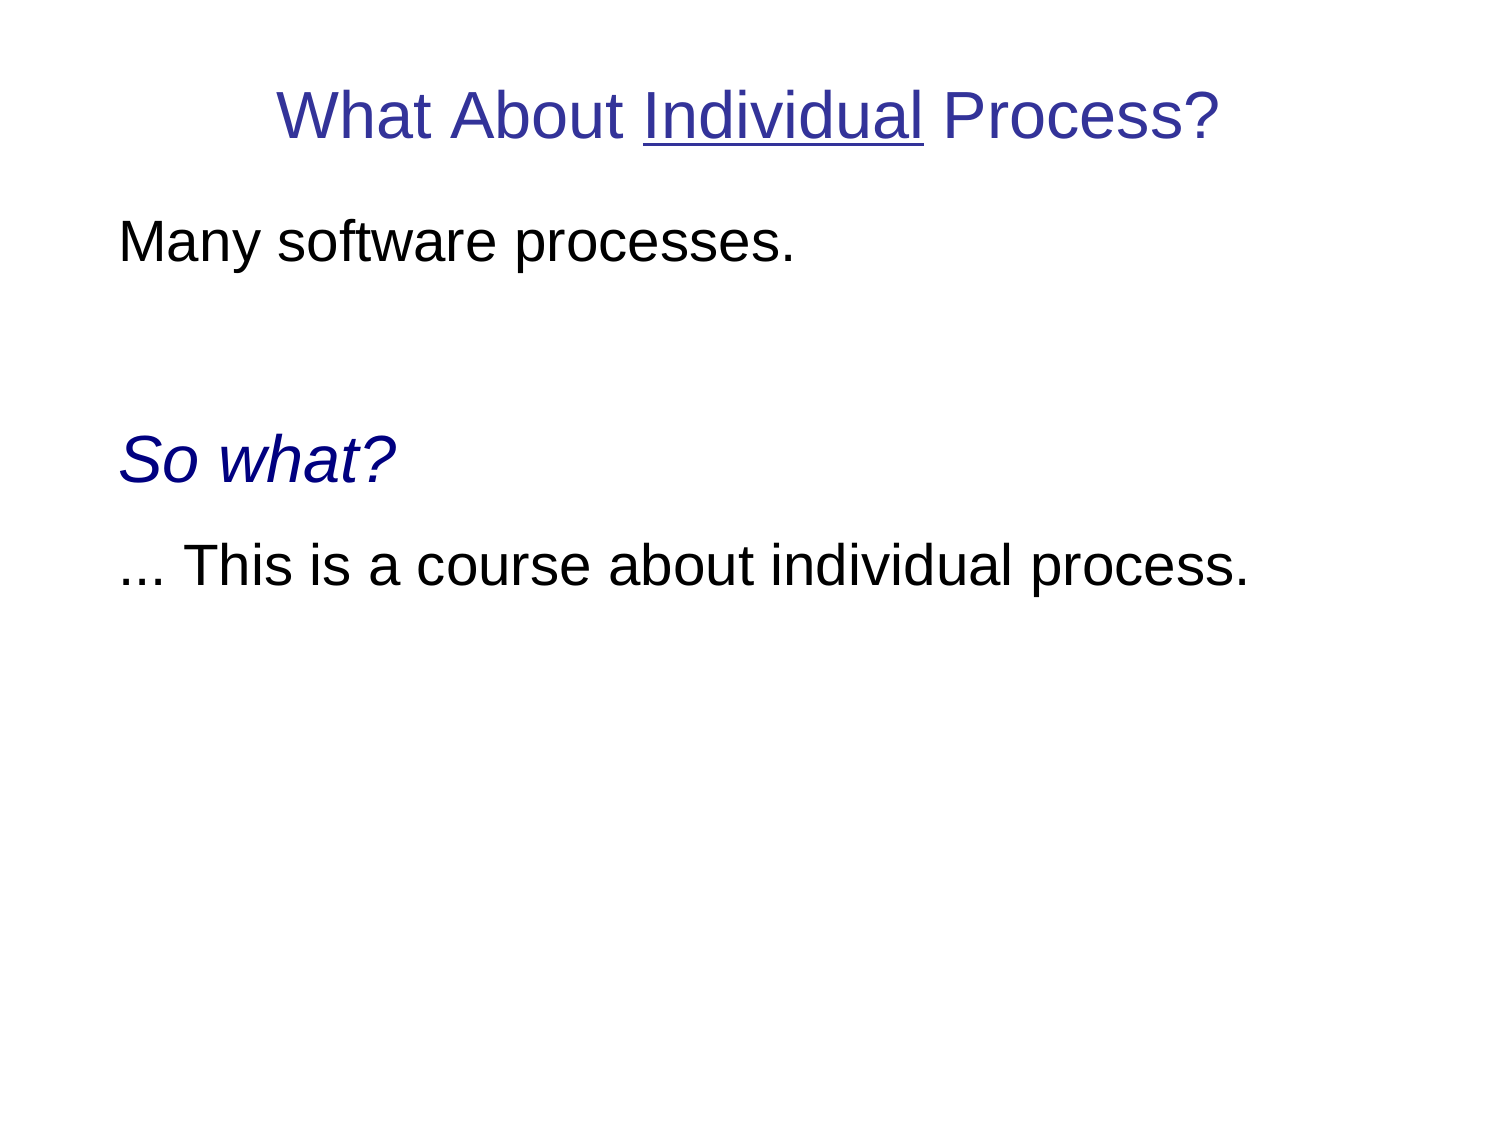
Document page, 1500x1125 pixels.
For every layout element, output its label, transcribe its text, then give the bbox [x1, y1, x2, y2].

title What About Individual Process? [100, 42, 1398, 182]
list Many software processes. So what? ... This is a course about individual process. [100, 195, 1398, 1005]
